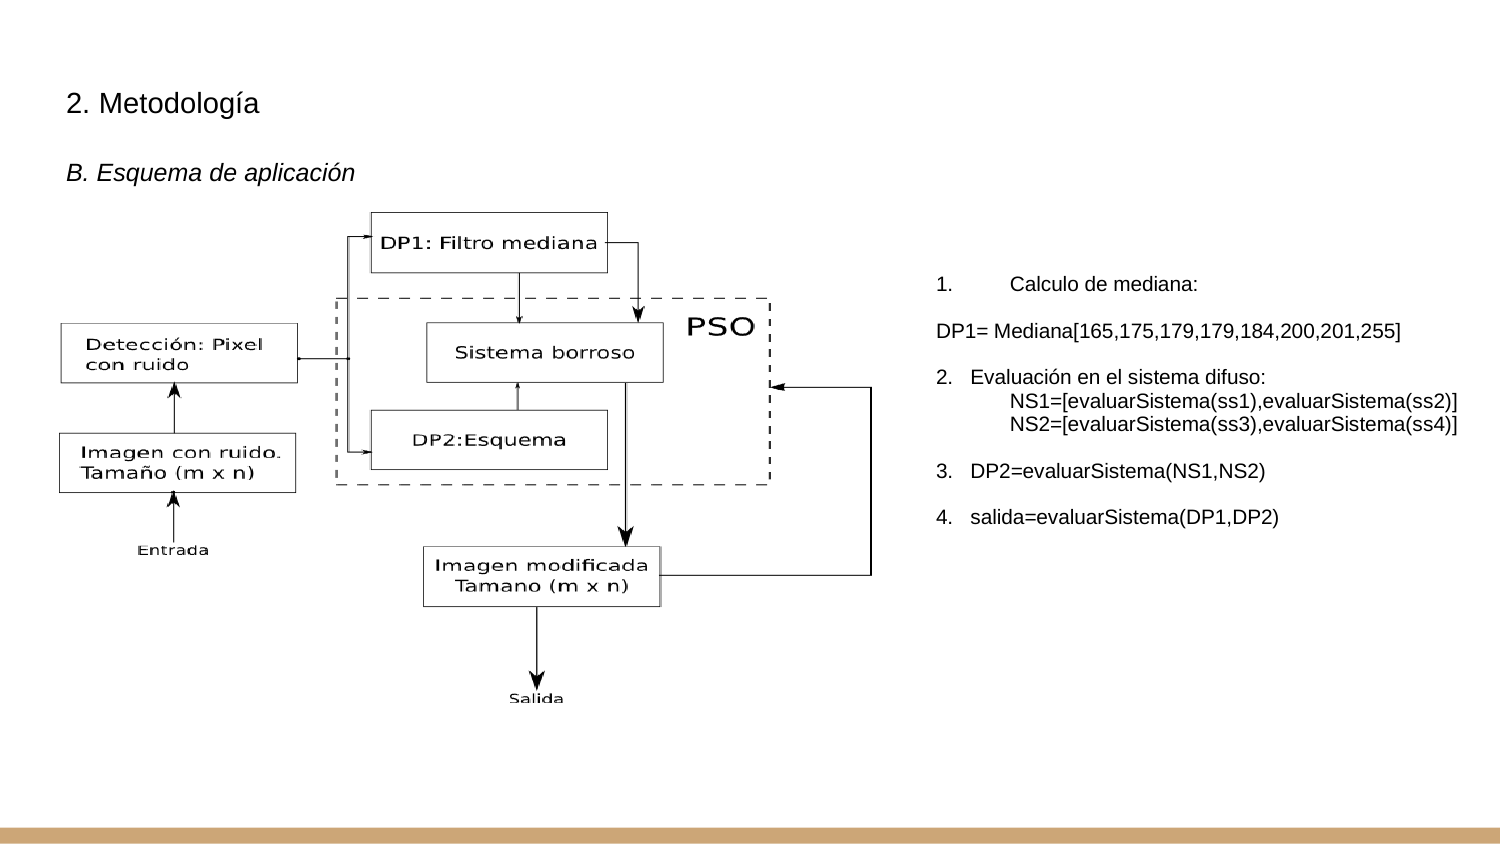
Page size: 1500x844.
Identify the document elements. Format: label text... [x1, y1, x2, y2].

title 2. Metodología [51, 40, 1449, 135]
text_box 1. Calculo de mediana: DP1= Mediana[165,175,179,179,184,200,201,255] 2. Evaluación en el sistema difuso: NS1=[evaluarSistema(ss1),evaluarSistema(ss2)] NS2=[evaluarSistema(ss3),evaluarSistema(ss4)] 3. DP2=evaluarSistema(NS1,NS2) 4. salida=evaluarSistema(DP1,DP2) [921, 265, 1477, 597]
list B. Esquema de aplicación [51, 141, 554, 236]
picture [59, 212, 872, 703]
